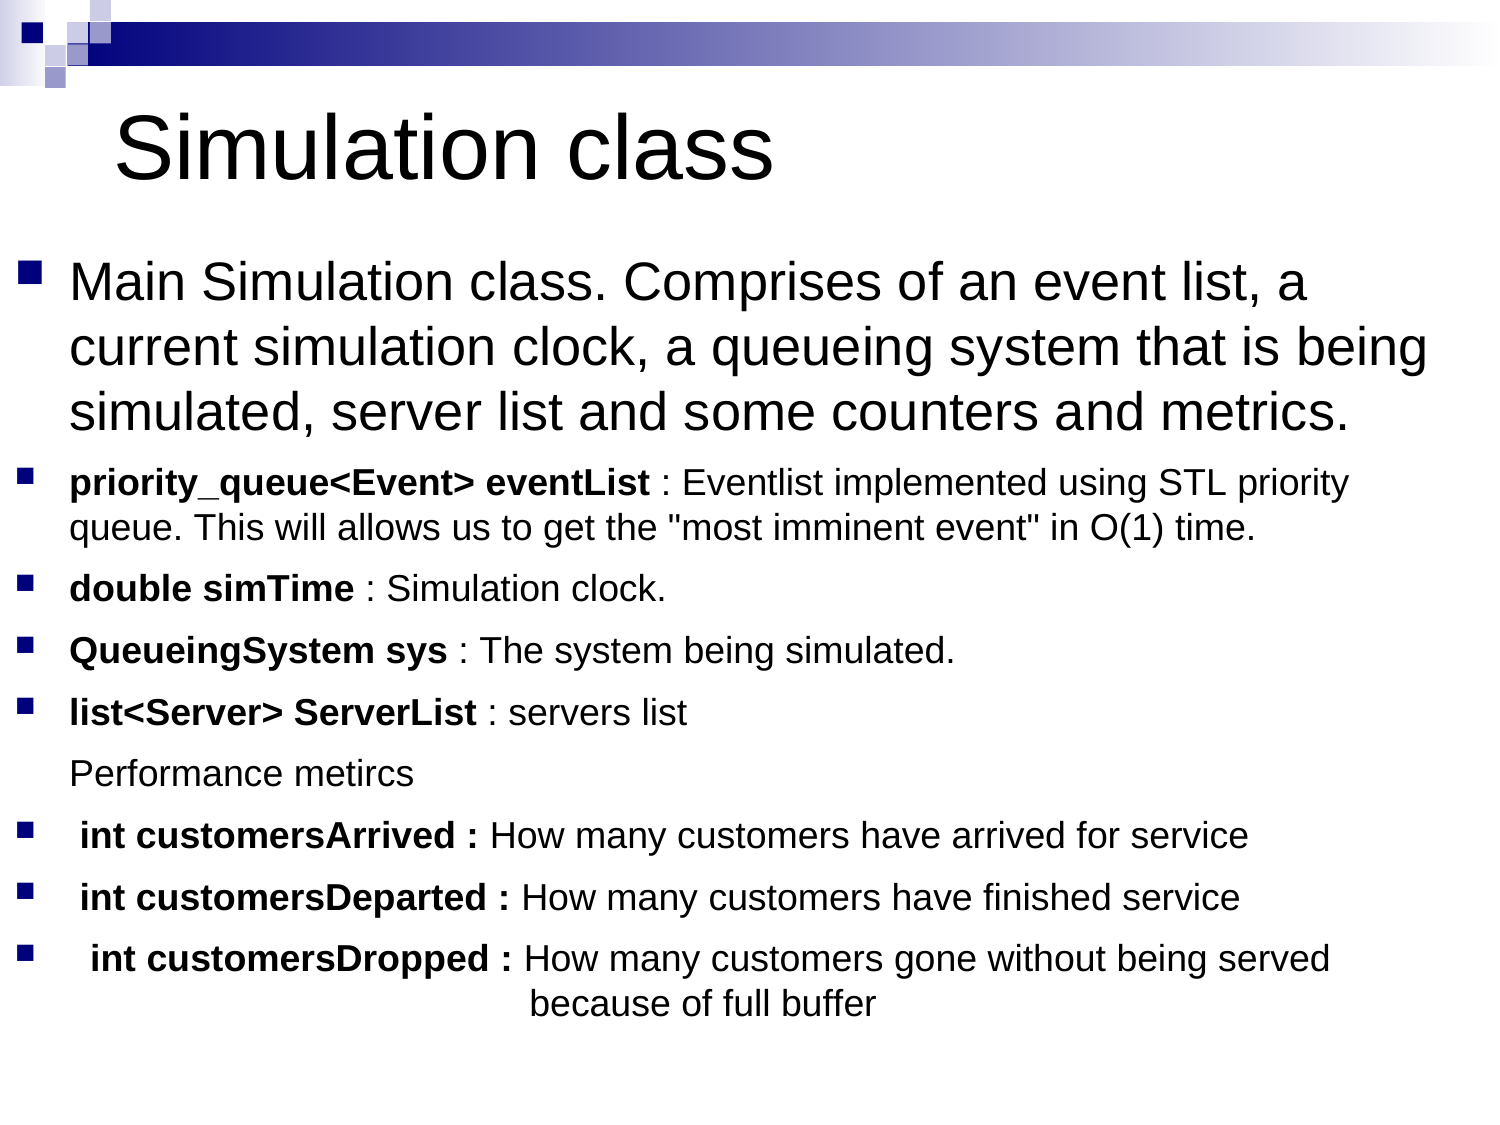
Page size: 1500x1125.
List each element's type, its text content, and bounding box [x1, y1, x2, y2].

title Simulation class [98, 29, 1449, 176]
list Main Simulation class. Comprises of an event list, a current simulation clock, a queueing system that is being simulated, server list and some counters and metrics. priority_queue<Event> eventList : Eventlist implemented using STL priority queue. This will allows us to get the "most imminent event" in O(1) time. double simTime : Simulation clock. QueueingSystem sys : The system being simulated. list<Server> ServerList : servers list Performance metircs int customersArrived : How many customers have arrived for service int customersDeparted : How many customers have finished service int customersDropped : How many customers gone without being served because of full buffer [0, 176, 1471, 1125]
